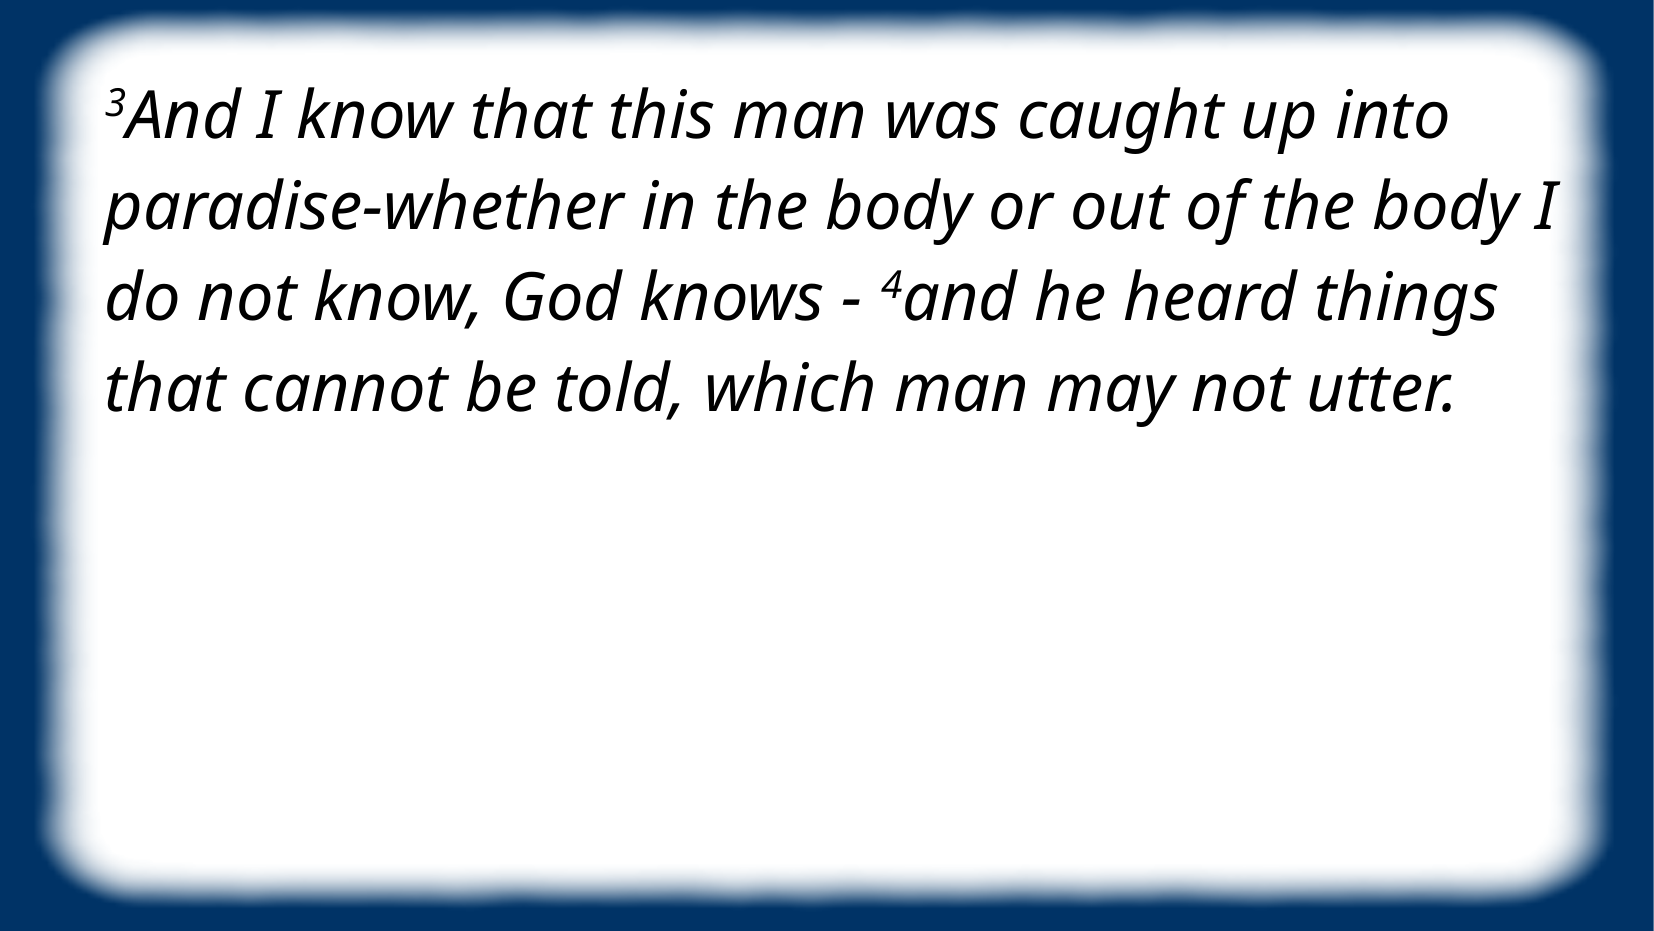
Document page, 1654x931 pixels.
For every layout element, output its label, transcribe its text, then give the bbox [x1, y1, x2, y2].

picture [0, 0, 1654, 931]
text_box 3And I know that this man was caught up into paradise-whether in the body or out of the body I do not know, God knows - 4and he heard things that cannot be told, which man may not utter. [90, 60, 1591, 466]
